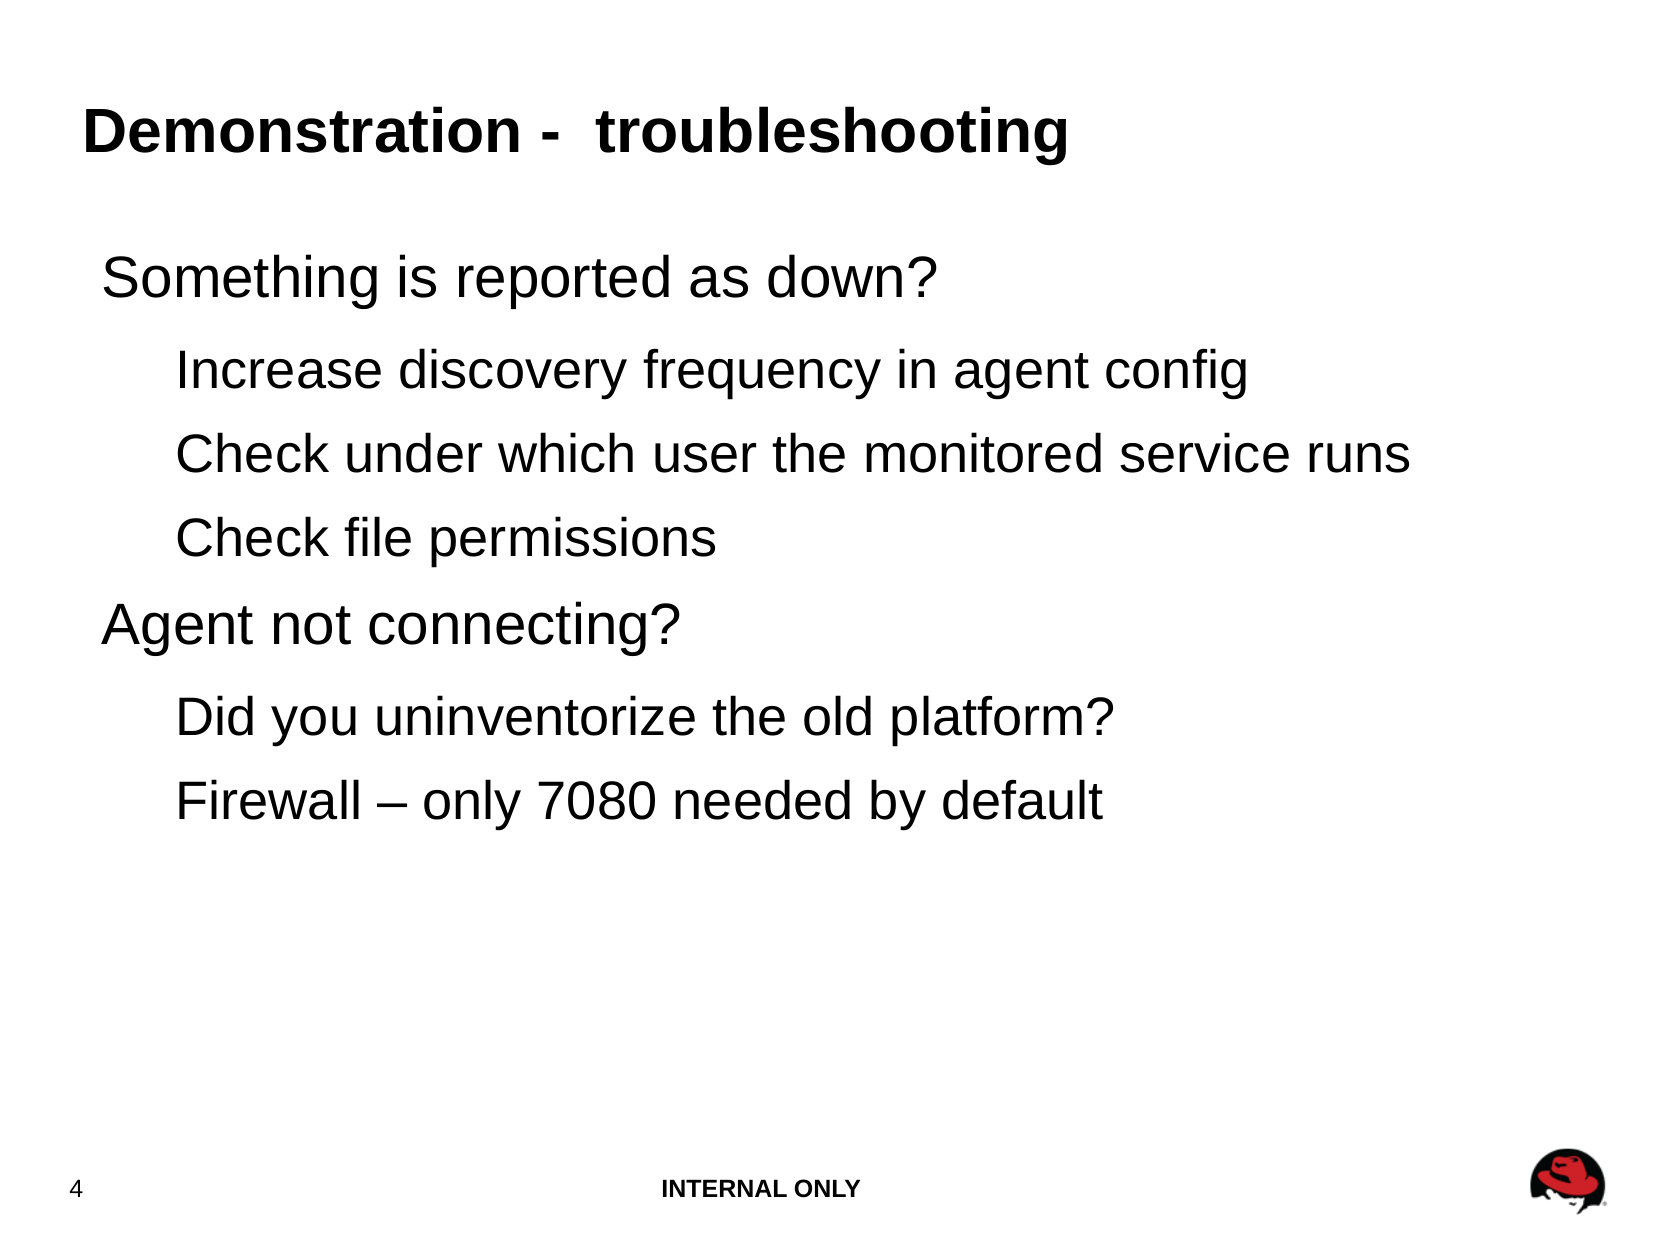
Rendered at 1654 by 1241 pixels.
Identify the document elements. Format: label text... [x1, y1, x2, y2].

list Something is reported as down? Increase discovery frequency in agent config Check under which user the monitored service runs Check file permissions Agent not connecting? Did you uninventorize the old platform? Firewall – only 7080 needed by default [86, 244, 1576, 1039]
title Demonstration - troubleshooting [82, 37, 1571, 226]
picture [1529, 1146, 1613, 1224]
